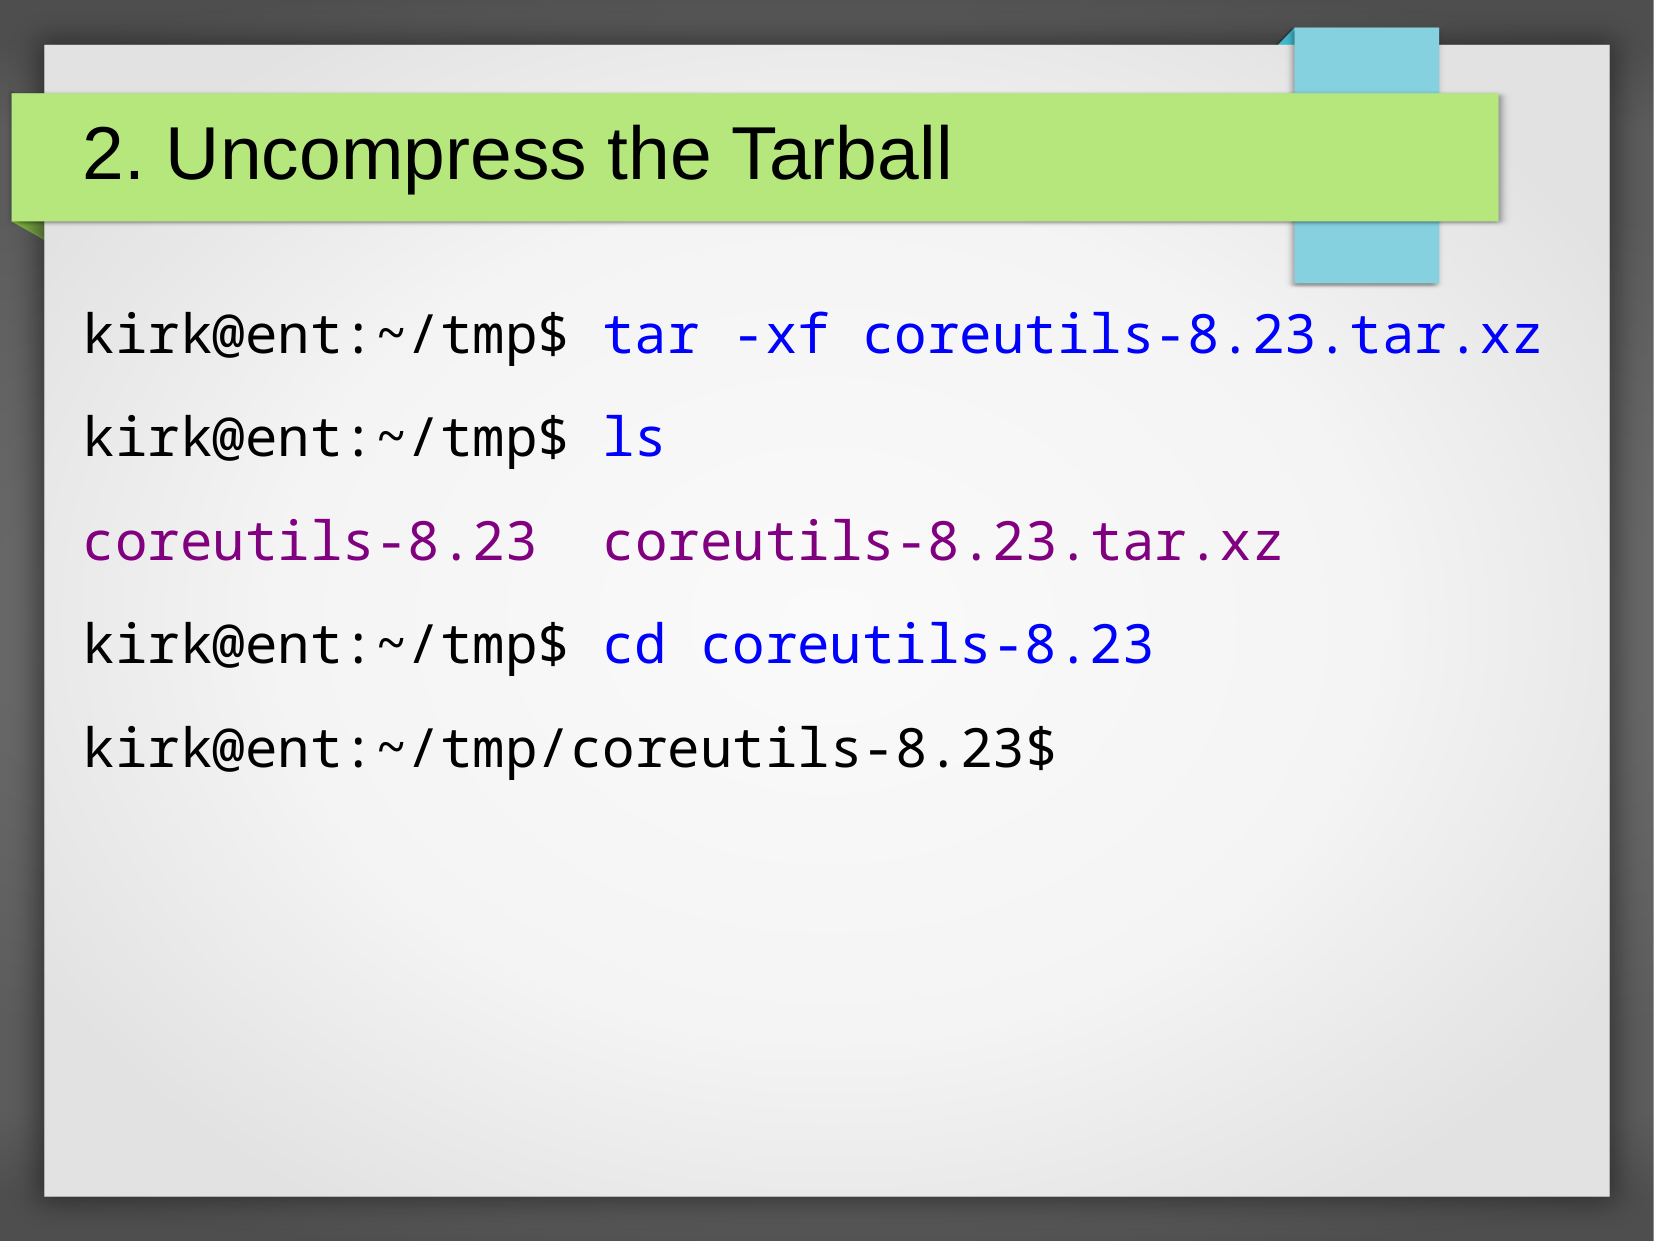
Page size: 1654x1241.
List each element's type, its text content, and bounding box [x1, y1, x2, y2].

picture [0, 0, 1654, 1241]
title 2. Uncompress the Tarball [82, 94, 1264, 213]
list kirk@ent:~/tmp$ tar -xf coreutils-8.23.tar.xz kirk@ent:~/tmp$ ls coreutils-8.23 coreutils-8.23.tar.xz kirk@ent:~/tmp$ cd coreutils-8.23 kirk@ent:~/tmp/coreutils-8.23$ [82, 295, 1571, 1123]
